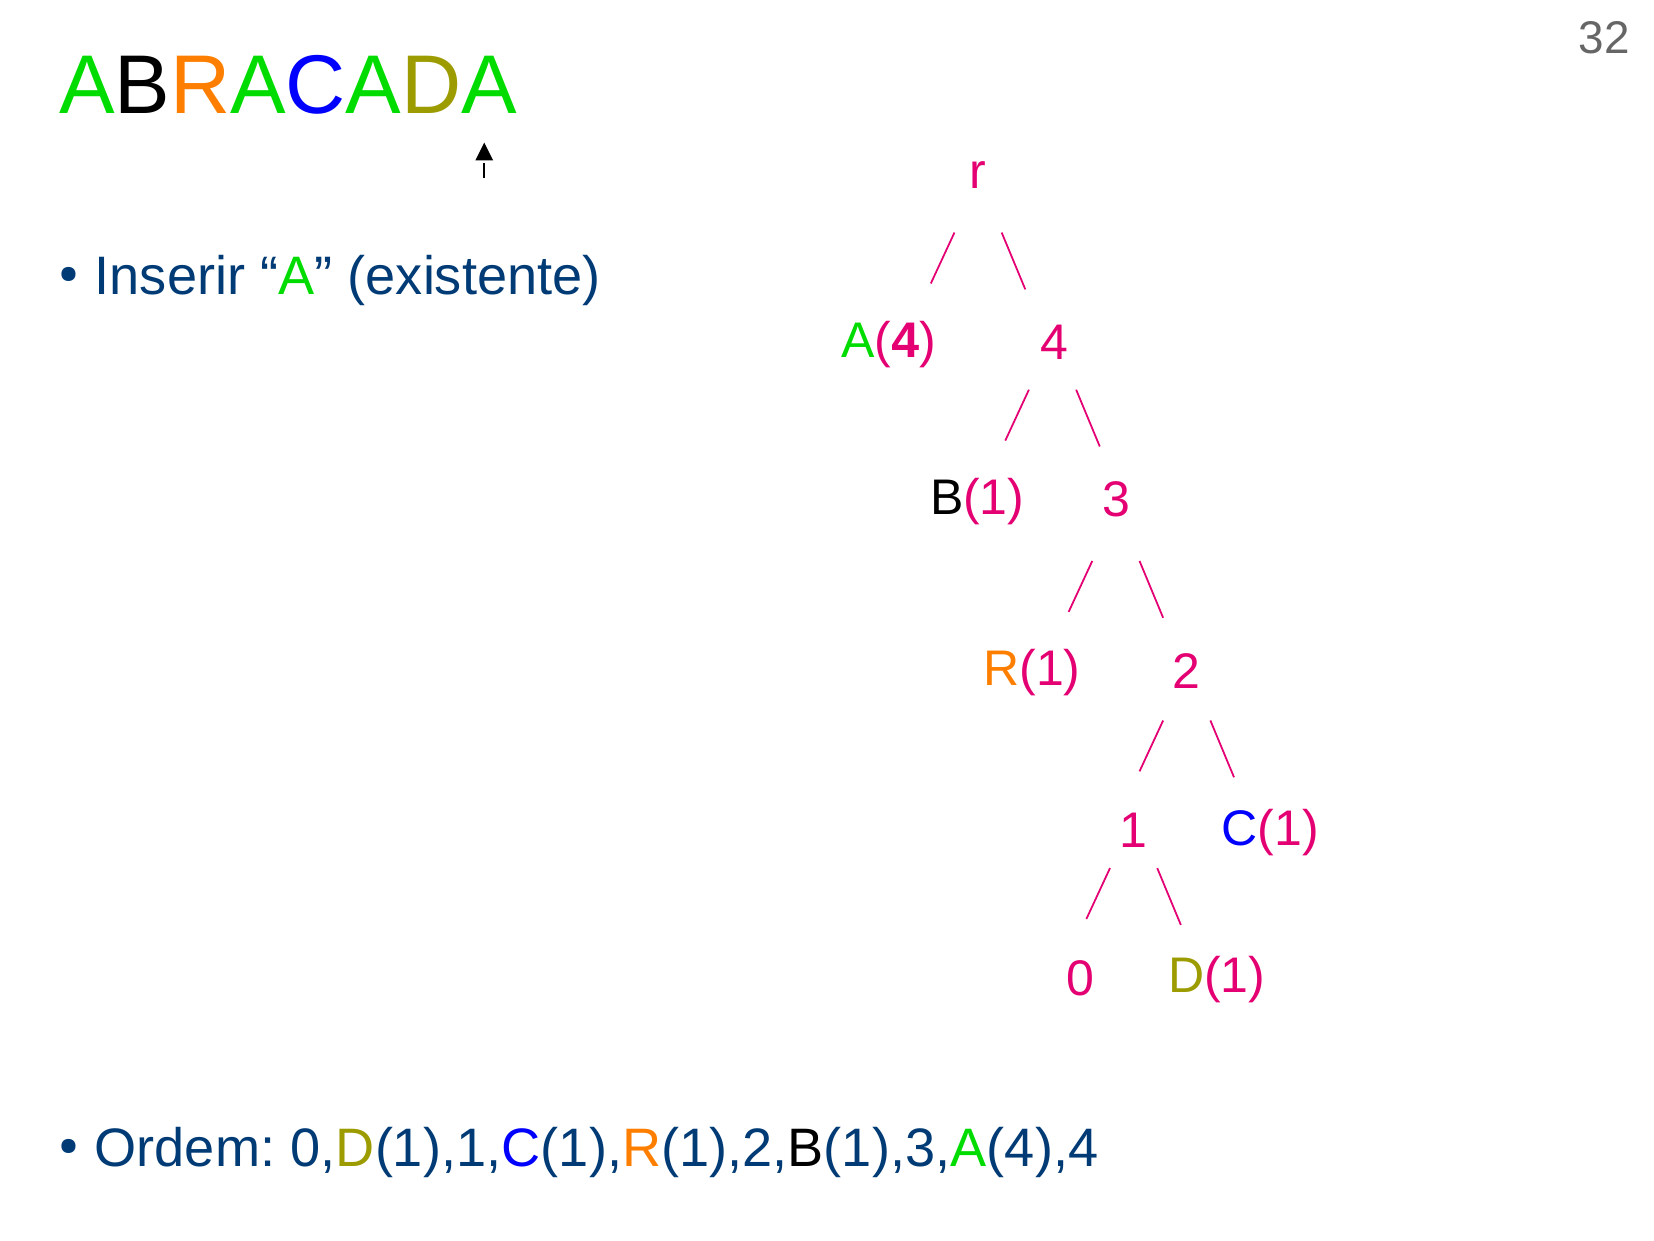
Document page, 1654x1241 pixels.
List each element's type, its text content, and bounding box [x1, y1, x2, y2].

title ABRACADA [59, 29, 1595, 148]
text_box R(1) [968, 633, 1132, 718]
text_box r [955, 135, 1002, 207]
text_box 2 [1157, 635, 1211, 707]
text_box 1 [1104, 795, 1158, 866]
text_box C(1) [1206, 792, 1371, 878]
text_box D(1) [1153, 940, 1317, 1026]
text_box B(1) [915, 461, 1066, 533]
text_box 4 [1025, 307, 1079, 378]
text_box A(4) [826, 304, 987, 376]
text_box 3 [1088, 464, 1142, 535]
list Inserir “A” (existente) Ordem: 0,D(1),1,C(1),R(1),2,B(1),3,A(4),4 [59, 236, 1595, 1211]
text_box 0 [1051, 942, 1105, 1014]
